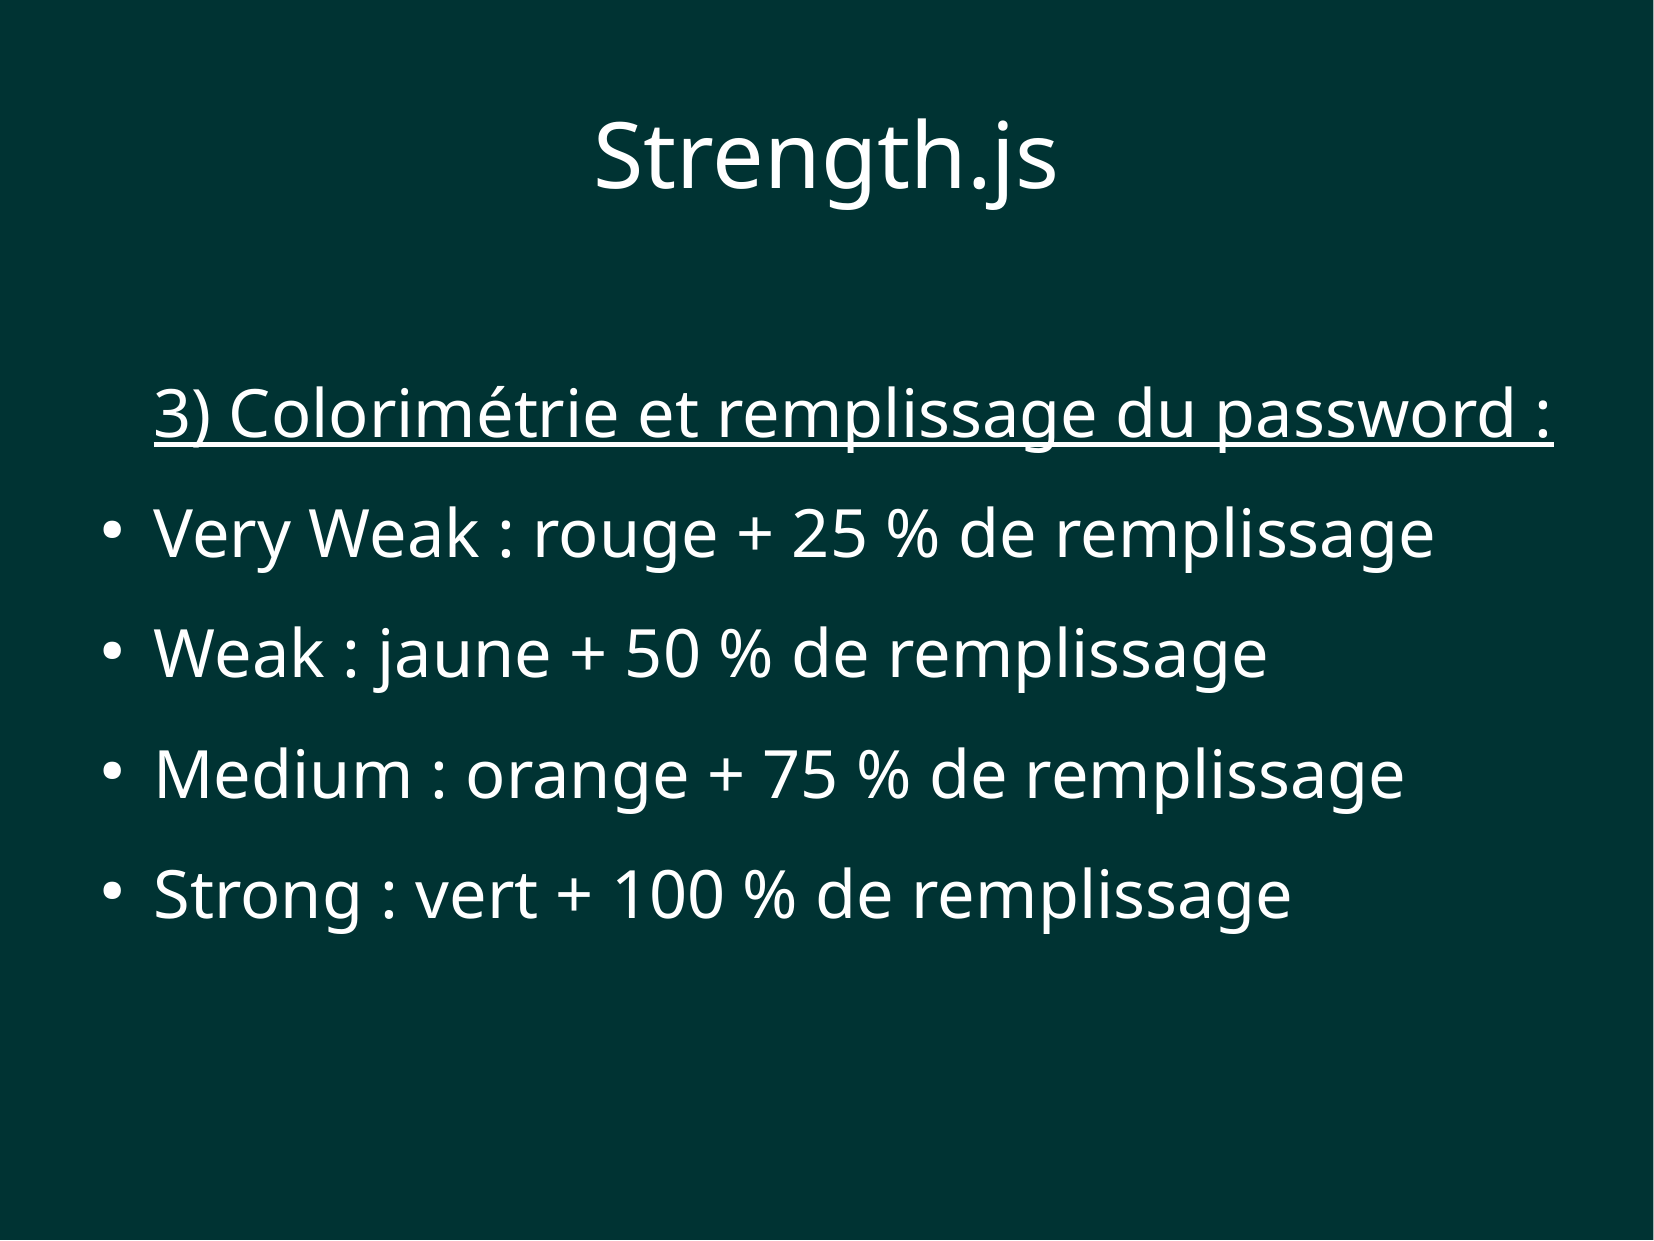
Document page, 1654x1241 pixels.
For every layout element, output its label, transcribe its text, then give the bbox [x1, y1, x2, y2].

list 3) Colorimétrie et remplissage du password : Very Weak : rouge + 25 % de remplissage Weak : jaune + 50 % de remplissage Medium : orange + 75 % de remplissage Strong : vert + 100 % de remplissage [82, 366, 1569, 1086]
title Strength.js [82, 49, 1571, 257]
